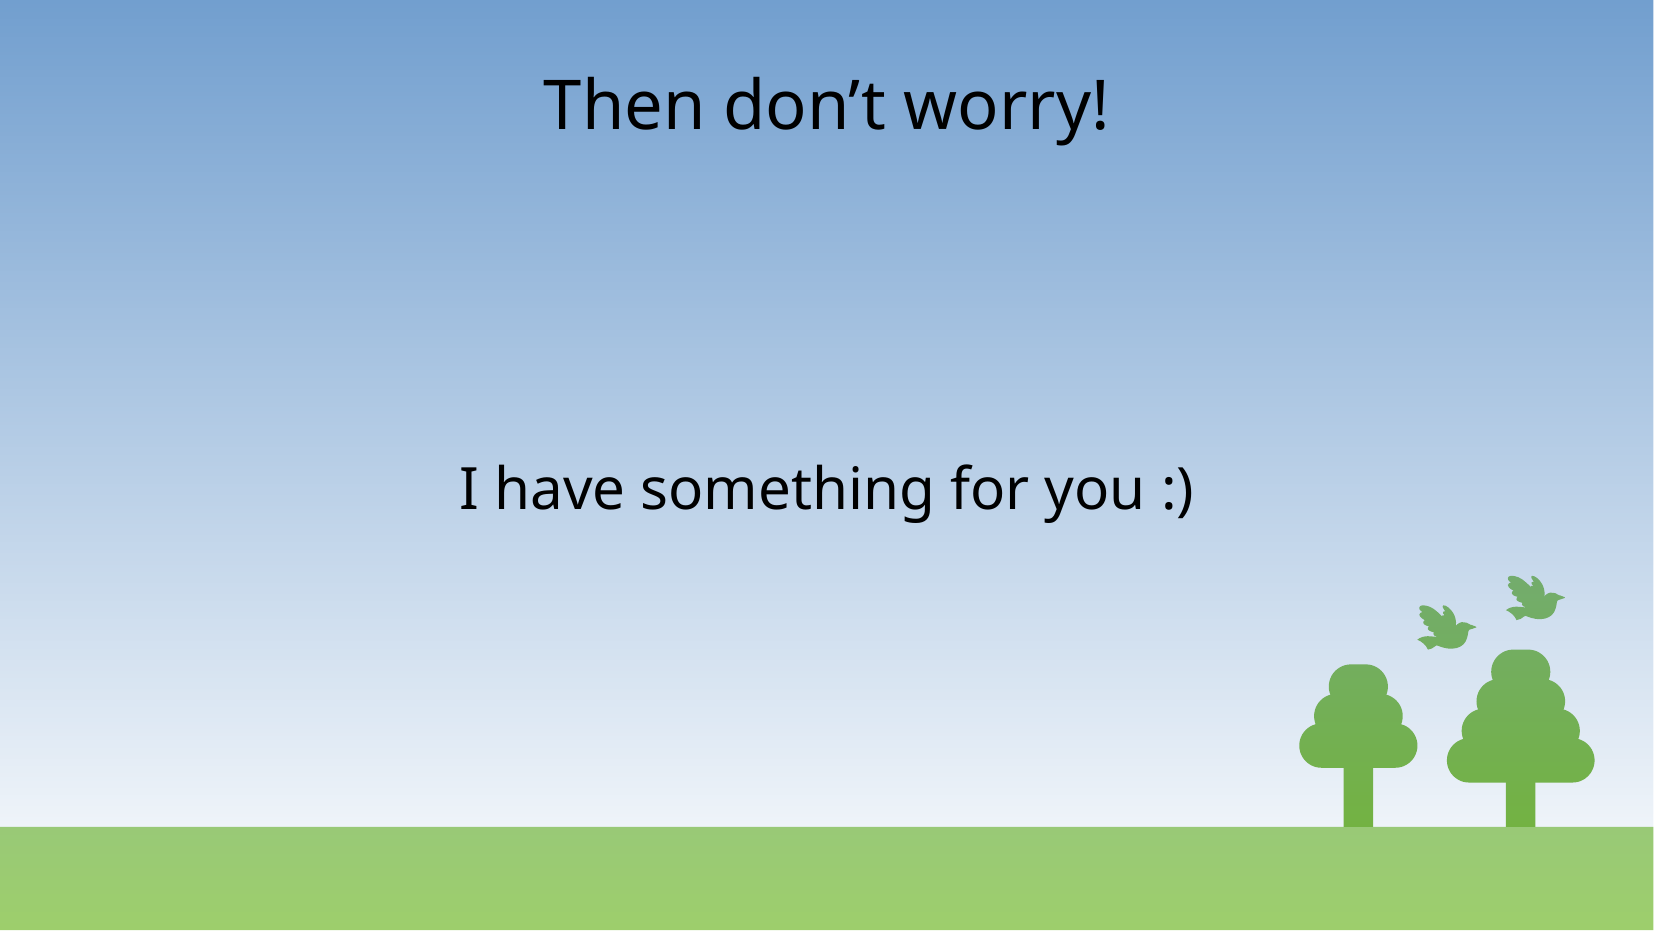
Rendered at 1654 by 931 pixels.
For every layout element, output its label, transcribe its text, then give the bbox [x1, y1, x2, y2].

title Then don’t worry! [88, 29, 1565, 178]
text_box [0, 0, 1654, 931]
text_box I have something for you :) [88, 206, 1565, 768]
